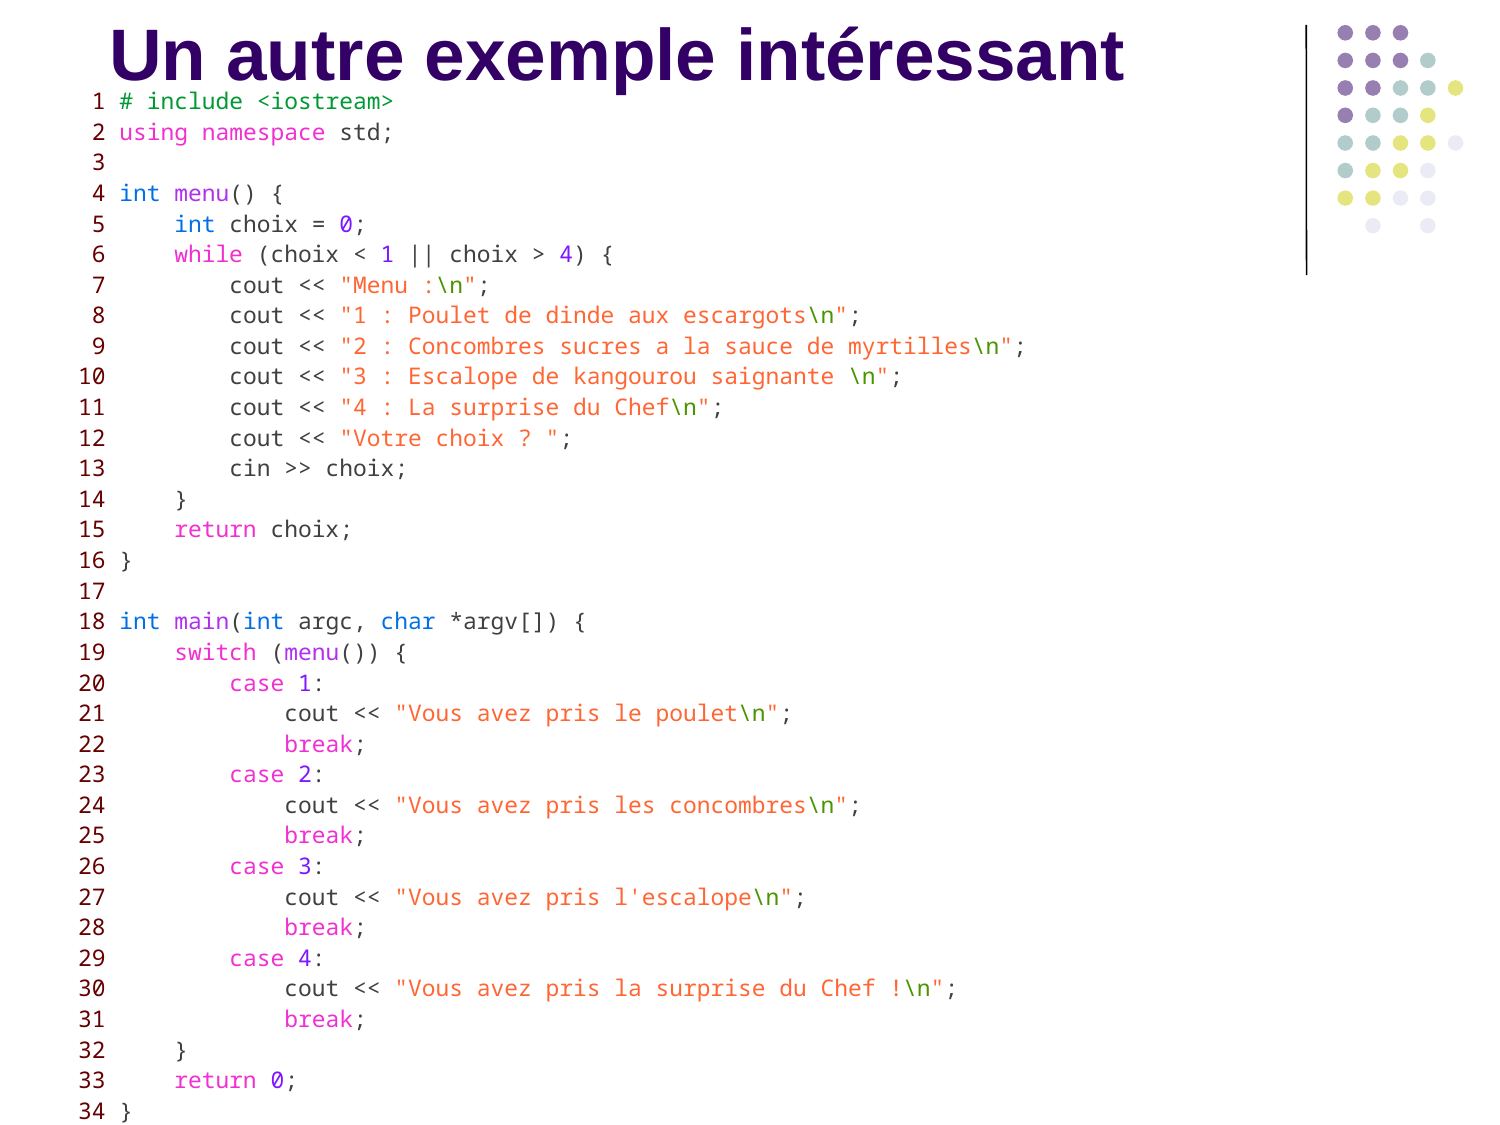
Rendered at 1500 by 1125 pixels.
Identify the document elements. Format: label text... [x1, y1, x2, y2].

list 1 # include <iostream> 2 using namespace std; 3 4 int menu() { 5 int choix = 0; 6 while (choix < 1 || choix > 4) { 7 cout << "Menu :\n"; 8 cout << "1 : Poulet de dinde aux escargots\n"; 9 cout << "2 : Concombres sucres a la sauce de myrtilles\n"; 10 cout << "3 : Escalope de kangourou saignante \n"; 11 cout << "4 : La surprise du Chef\n"; 12 cout << "Votre choix ? "; 13 cin >> choix; 14 } 15 return choix; 16 } 17 18 int main(int argc, char *argv[]) { 19 switch (menu()) { 20 case 1: 21 cout << "Vous avez pris le poulet\n"; 22 break; 23 case 2: 24 cout << "Vous avez pris les concombres\n"; 25 break; 26 case 3: 27 cout << "Vous avez pris l'escalope\n"; 28 break; 29 case 4: 30 cout << "Vous avez pris la surprise du Chef !\n"; 31 break; 32 } 33 return 0; 34 } [60, 91, 1445, 1125]
title Un autre exemple intéressant [94, 0, 1332, 91]
